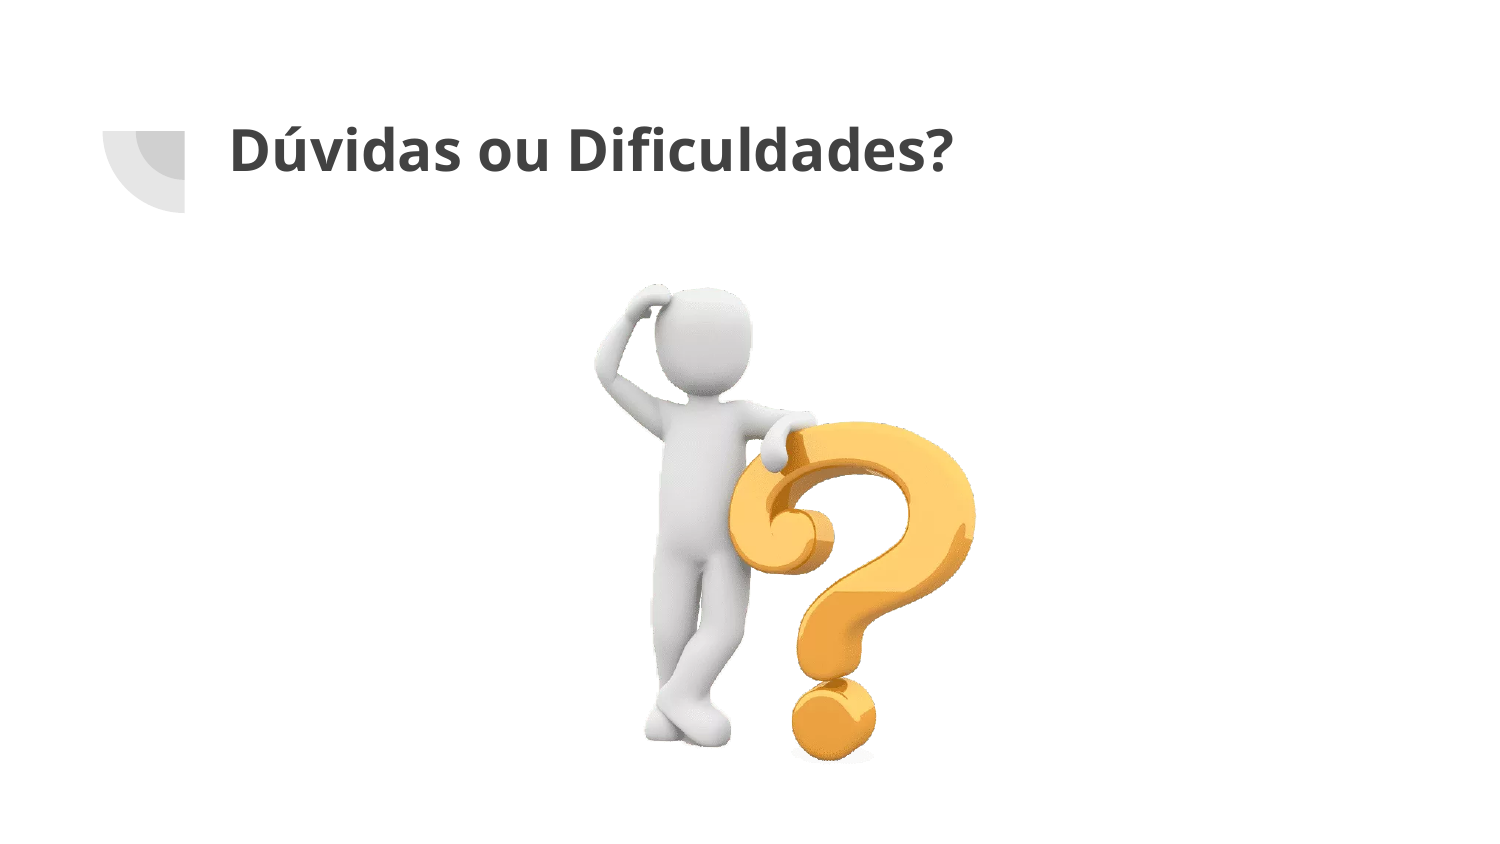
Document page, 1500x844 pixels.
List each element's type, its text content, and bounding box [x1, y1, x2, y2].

title Dúvidas ou Dificuldades? [213, 98, 1368, 263]
picture [484, 262, 1016, 794]
